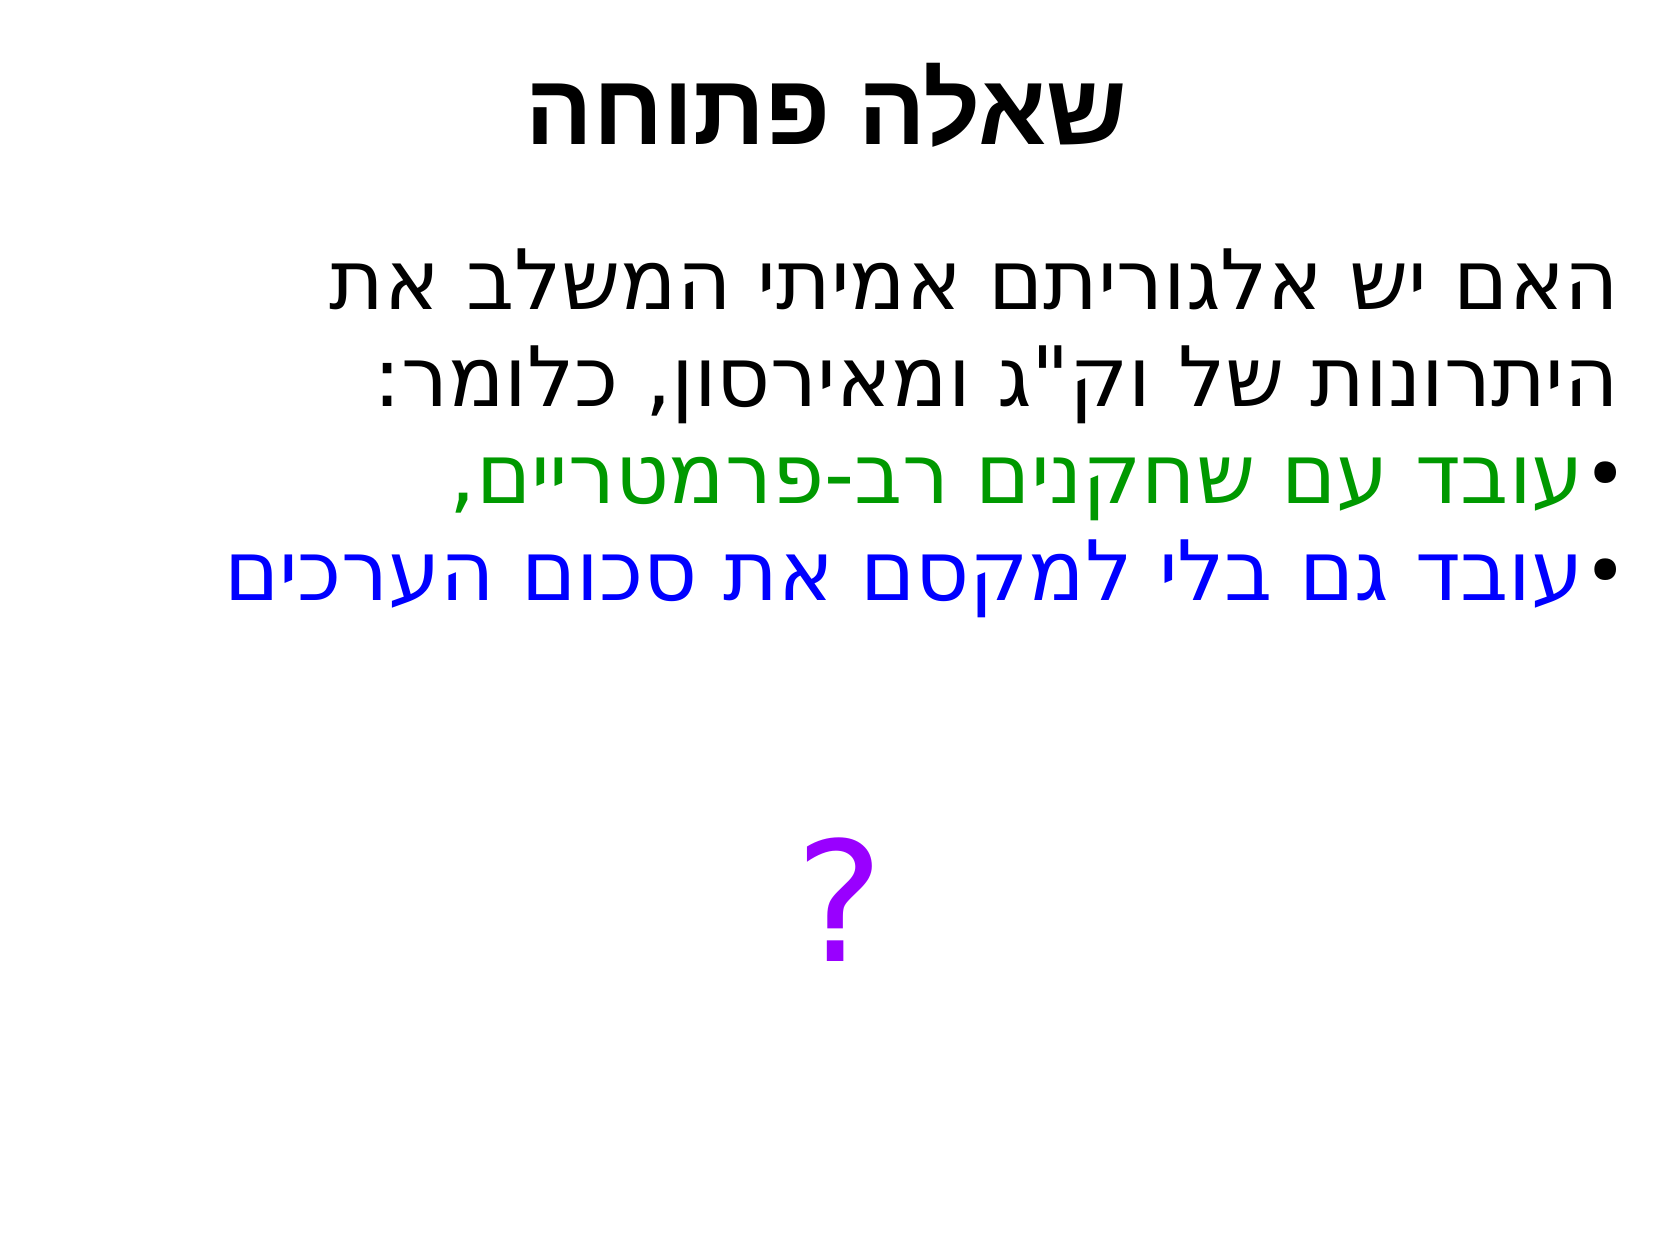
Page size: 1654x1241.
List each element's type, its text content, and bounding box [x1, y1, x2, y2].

title שאלה פתוחה [0, 21, 1654, 200]
text_box האם יש אלגוריתם אמיתי המשלב את היתרונות של וק"ג ומאירסון, כלומר: עובד עם שחקנים רב-פרמטריים, עובד גם בלי למקסם את סכום הערכים ? [45, 225, 1636, 1102]
